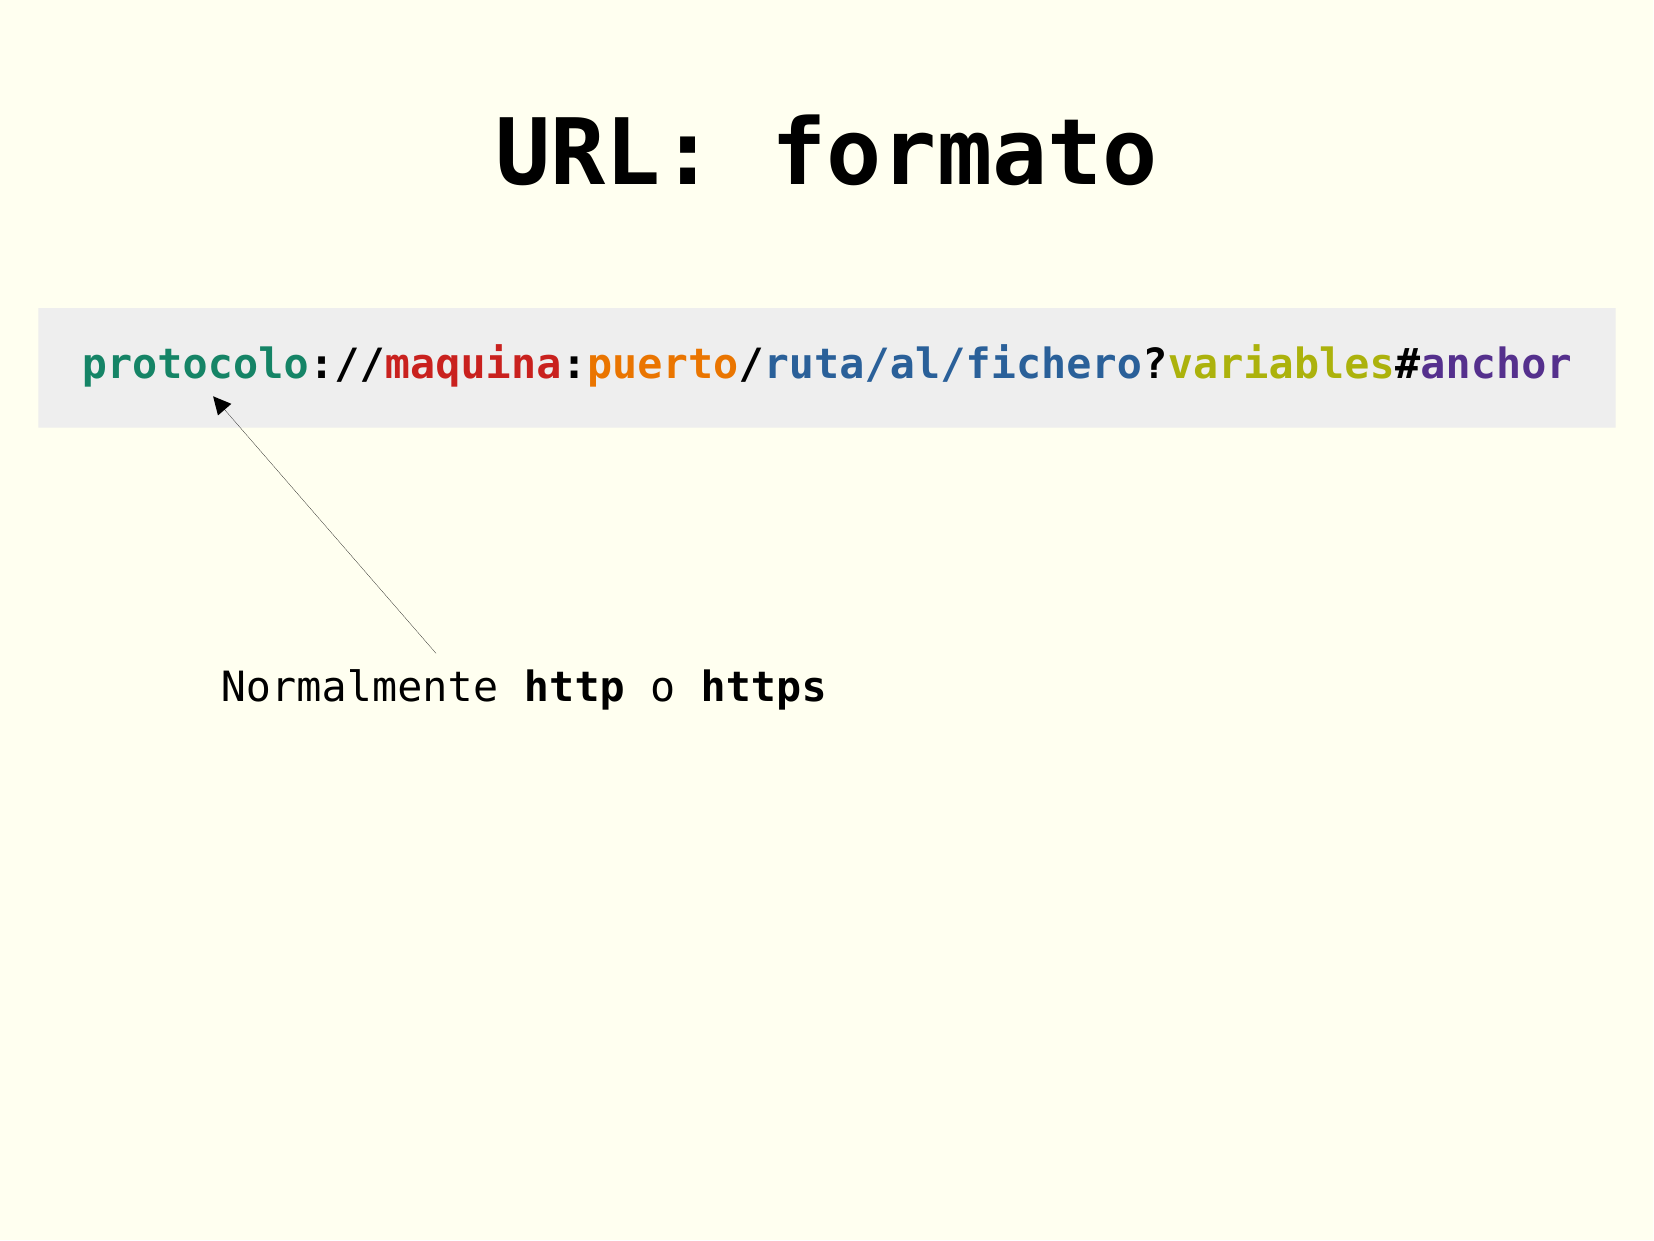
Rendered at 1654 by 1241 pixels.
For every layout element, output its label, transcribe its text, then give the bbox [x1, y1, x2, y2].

text_box Normalmente http o https [206, 630, 856, 751]
text_box protocolo://maquina:puerto/ruta/al/fichero?variables#anchor [38, 308, 1616, 428]
title URL: formato [82, 49, 1571, 257]
